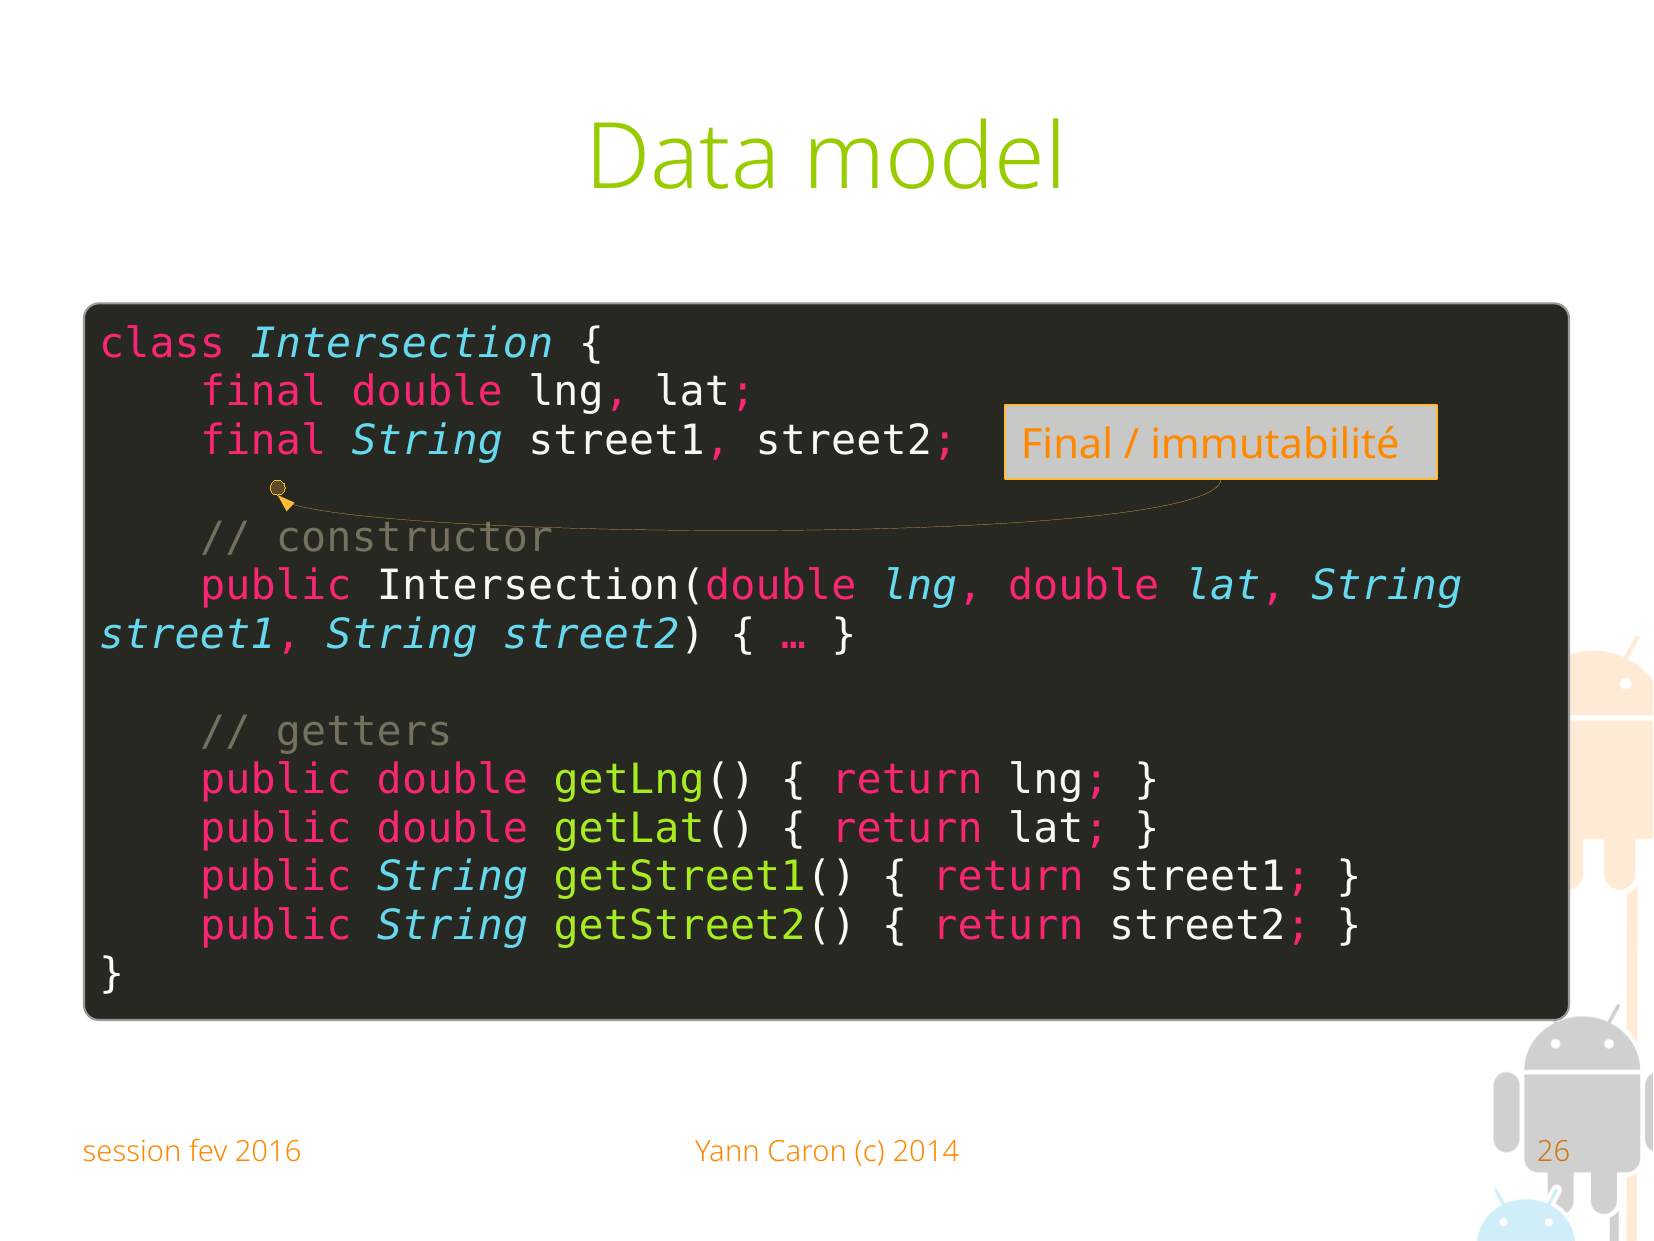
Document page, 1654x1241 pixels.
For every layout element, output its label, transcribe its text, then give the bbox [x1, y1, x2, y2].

text_box [270, 480, 286, 495]
text_box Final / immutabilité [1005, 405, 1438, 471]
text_box class Intersection { final double lng, lat; final String street1, street2; // constructor public Intersection(double lng, double lat, String street1, String street2) { … } // getters public double getLng() { return lng; } public double getLat() { return lat; } public String getStreet1() { return street1; } public String getStreet2() { return street2; } } [83, 303, 1569, 1021]
picture [240, 423, 1654, 1241]
title Data model [82, 49, 1571, 257]
